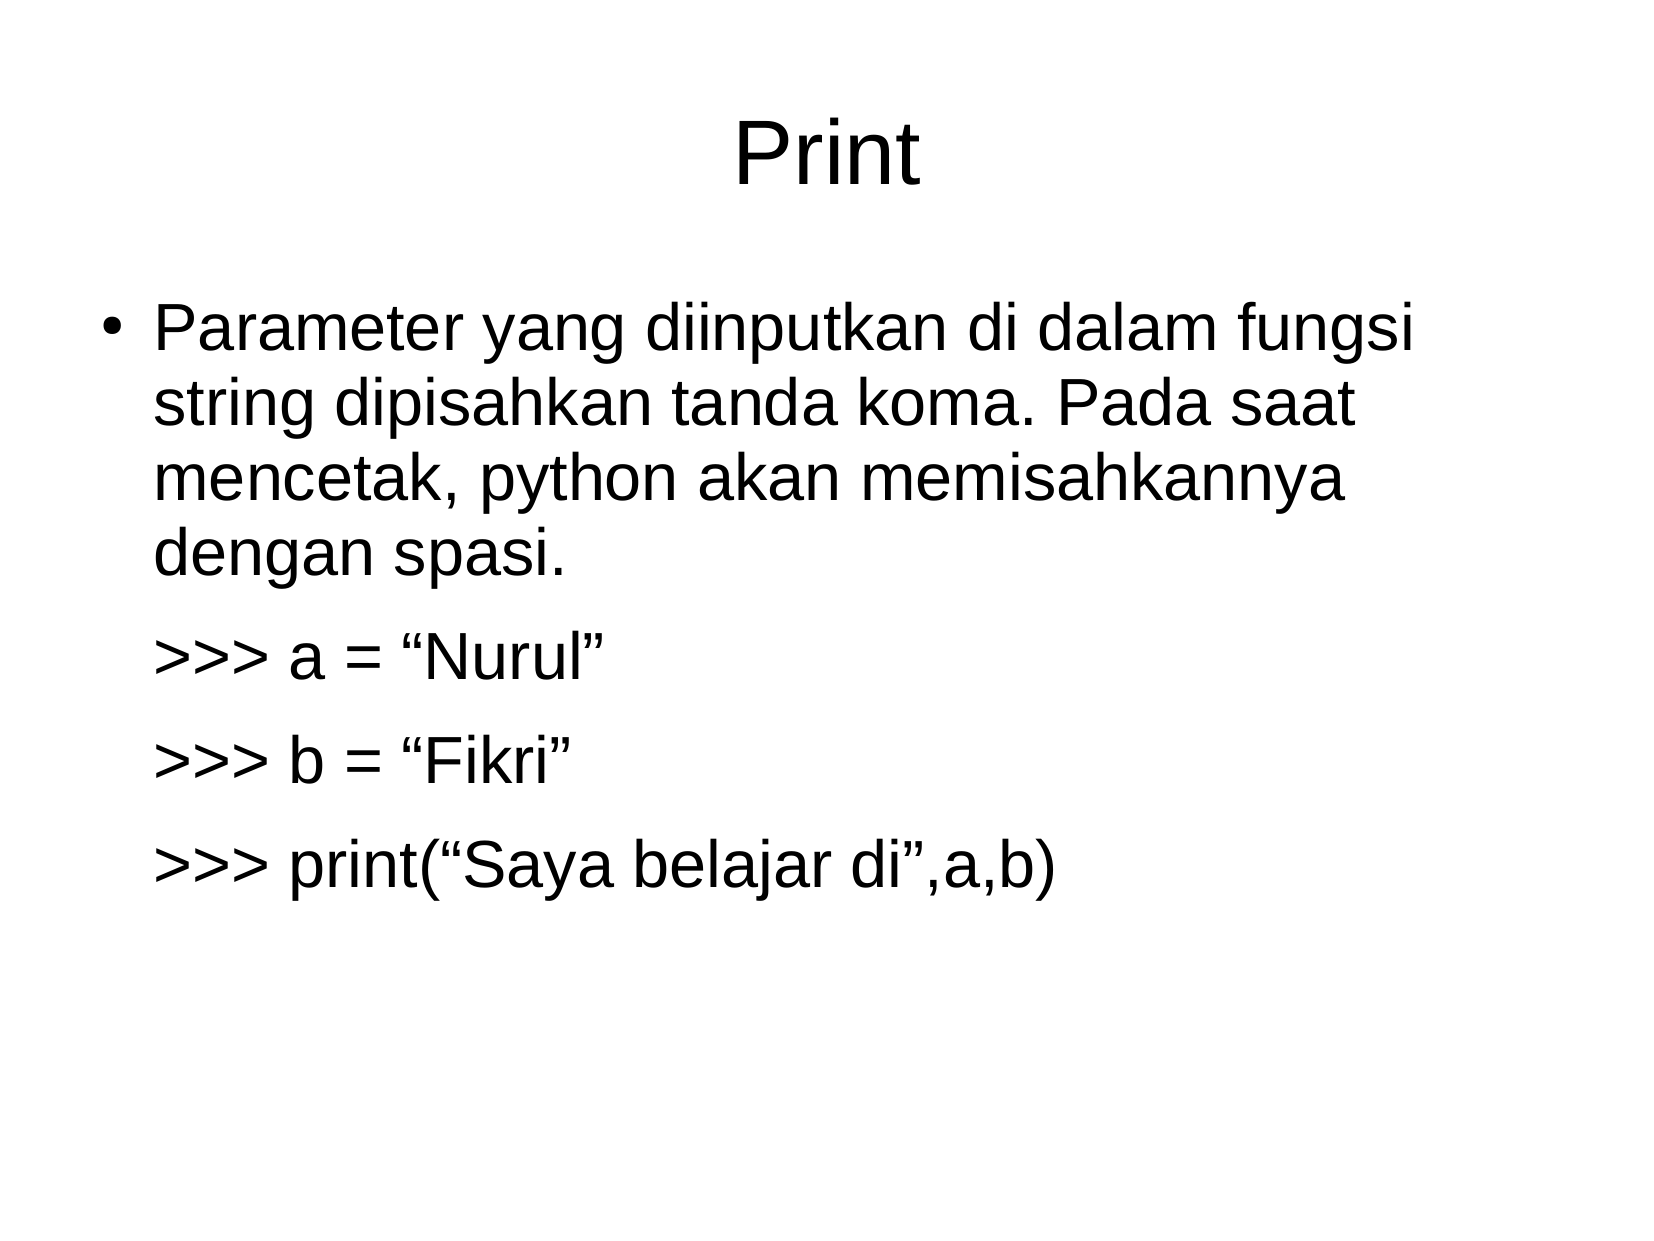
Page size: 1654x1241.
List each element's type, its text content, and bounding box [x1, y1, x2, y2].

list Parameter yang diinputkan di dalam fungsi string dipisahkan tanda koma. Pada saat mencetak, python akan memisahkannya dengan spasi. >>> a = “Nurul” >>> b = “Fikri” >>> print(“Saya belajar di”,a,b) [82, 290, 1571, 1010]
title Print [82, 49, 1571, 257]
